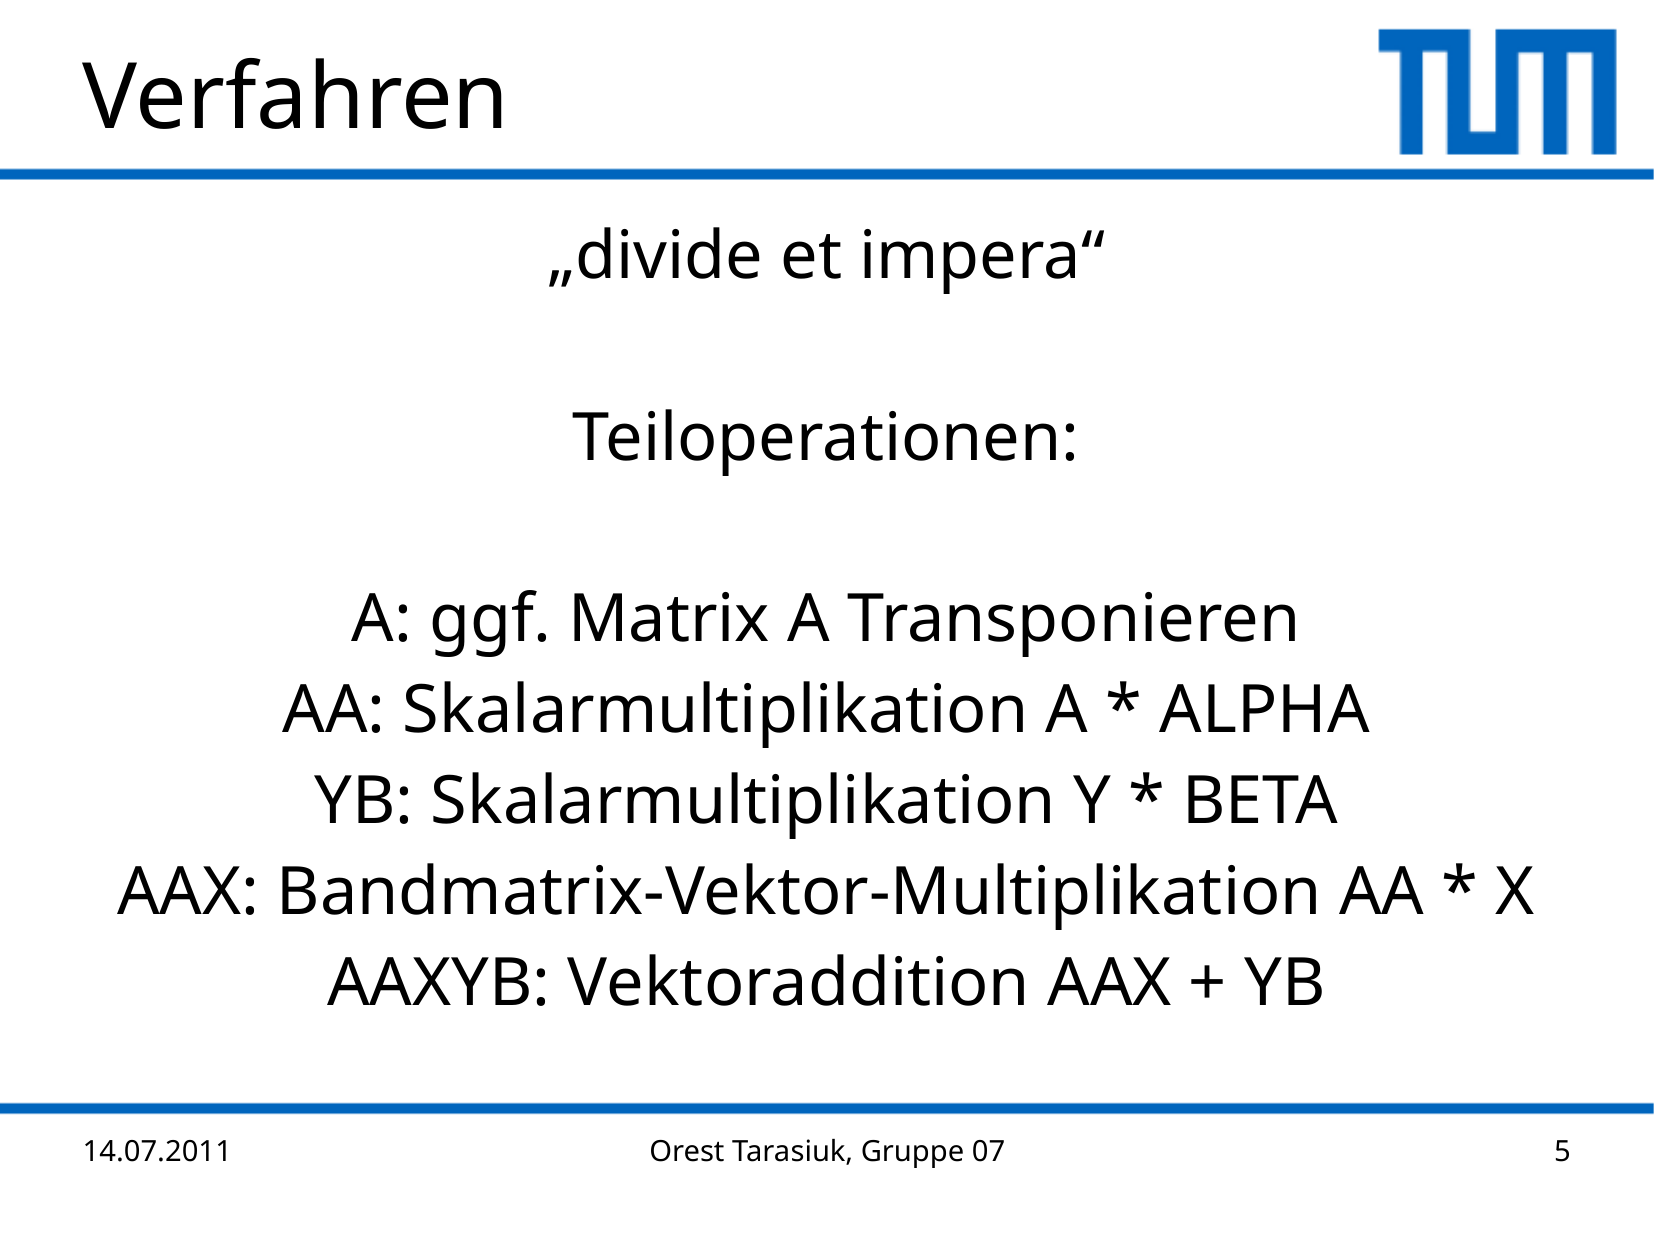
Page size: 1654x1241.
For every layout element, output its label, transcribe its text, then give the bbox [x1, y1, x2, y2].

picture [0, 0, 1654, 1241]
title Verfahren [82, 41, 1359, 145]
subtitle „divide et impera“ Teiloperationen: A: ggf. Matrix A Transponieren AA: Skalarmultiplikation A * ALPHA YB: Skalarmultiplikation Y * BETA AAX: Bandmatrix-Vektor-Multiplikation AA * X AAXYB: Vektoraddition AAX + YB [82, 206, 1571, 1026]
